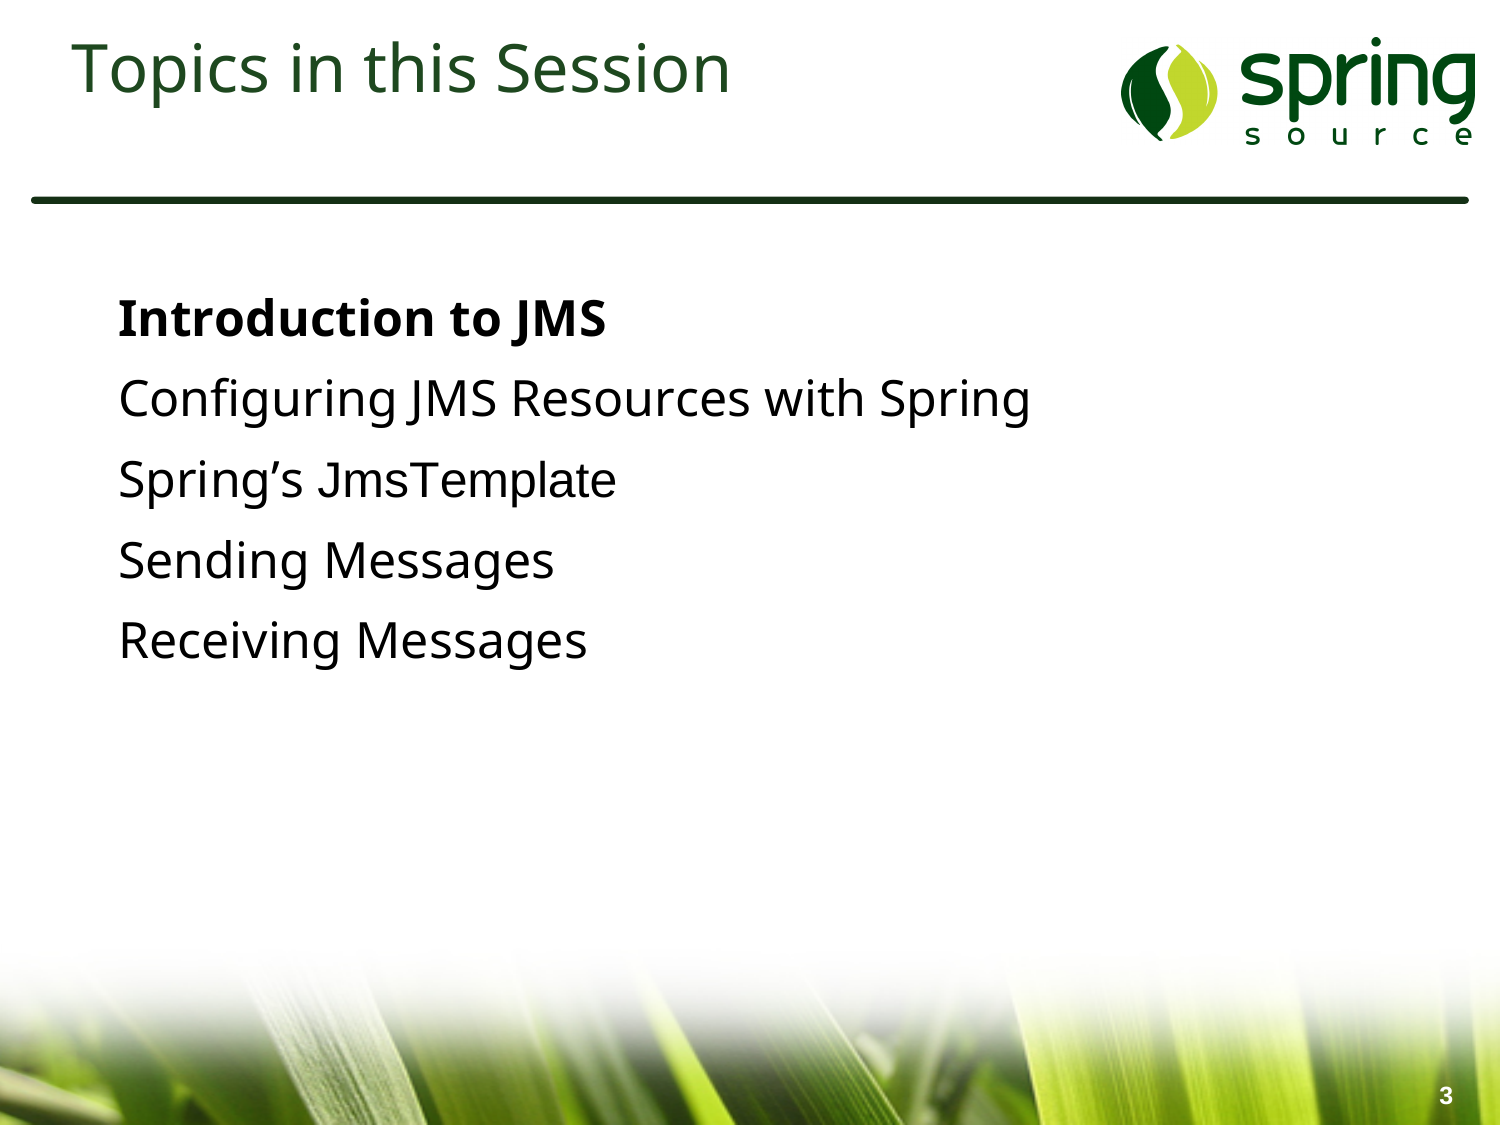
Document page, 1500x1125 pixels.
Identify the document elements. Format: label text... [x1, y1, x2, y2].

picture [1121, 37, 1475, 145]
picture [0, 944, 1500, 1125]
list Introduction to JMS Configuring JMS Resources with Spring Spring’s JmsTemplate Sending Messages Receiving Messages [103, 275, 1394, 938]
title Topics in this Session [56, 13, 1089, 176]
